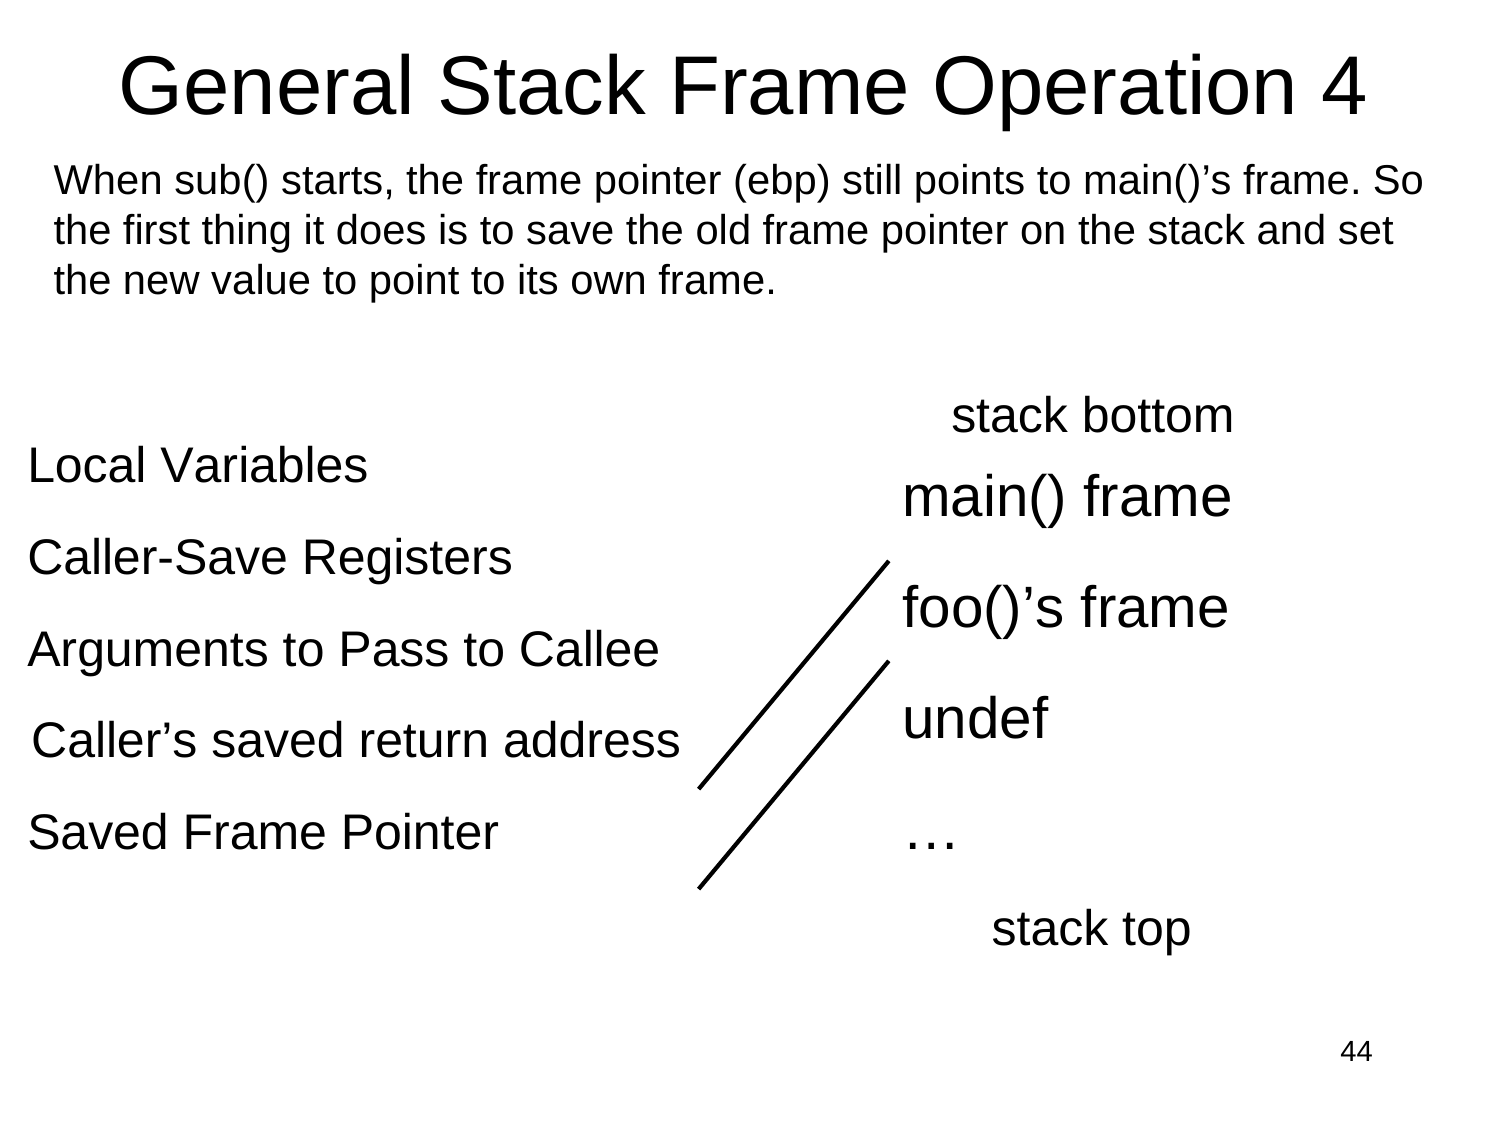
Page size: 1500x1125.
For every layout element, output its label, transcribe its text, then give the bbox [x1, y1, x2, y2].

table_cell Arguments to Pass to Callee [13, 608, 700, 700]
table_cell Caller’s saved return address [13, 700, 700, 792]
table_cell Saved Frame Pointer [13, 792, 700, 883]
table_cell … [887, 783, 1313, 894]
table_header main() frame [887, 450, 1313, 561]
table_cell undef [887, 672, 1313, 783]
table_cell foo()’s frame [887, 561, 1313, 672]
table_cell Caller-Save Registers [13, 517, 700, 608]
text_box stack top [976, 887, 1207, 963]
text_box stack bottom [936, 374, 1250, 451]
text_box <number> [1074, 1025, 1388, 1101]
title General Stack Frame Operation 4 [75, 0, 1413, 144]
text_box When sub() starts, the frame pointer (ebp) still points to main()’s frame. So the first thing it does is to save the old frame pointer on the stack and set the new value to point to its own frame. [38, 144, 1445, 340]
table_header Local Variables [13, 425, 700, 517]
